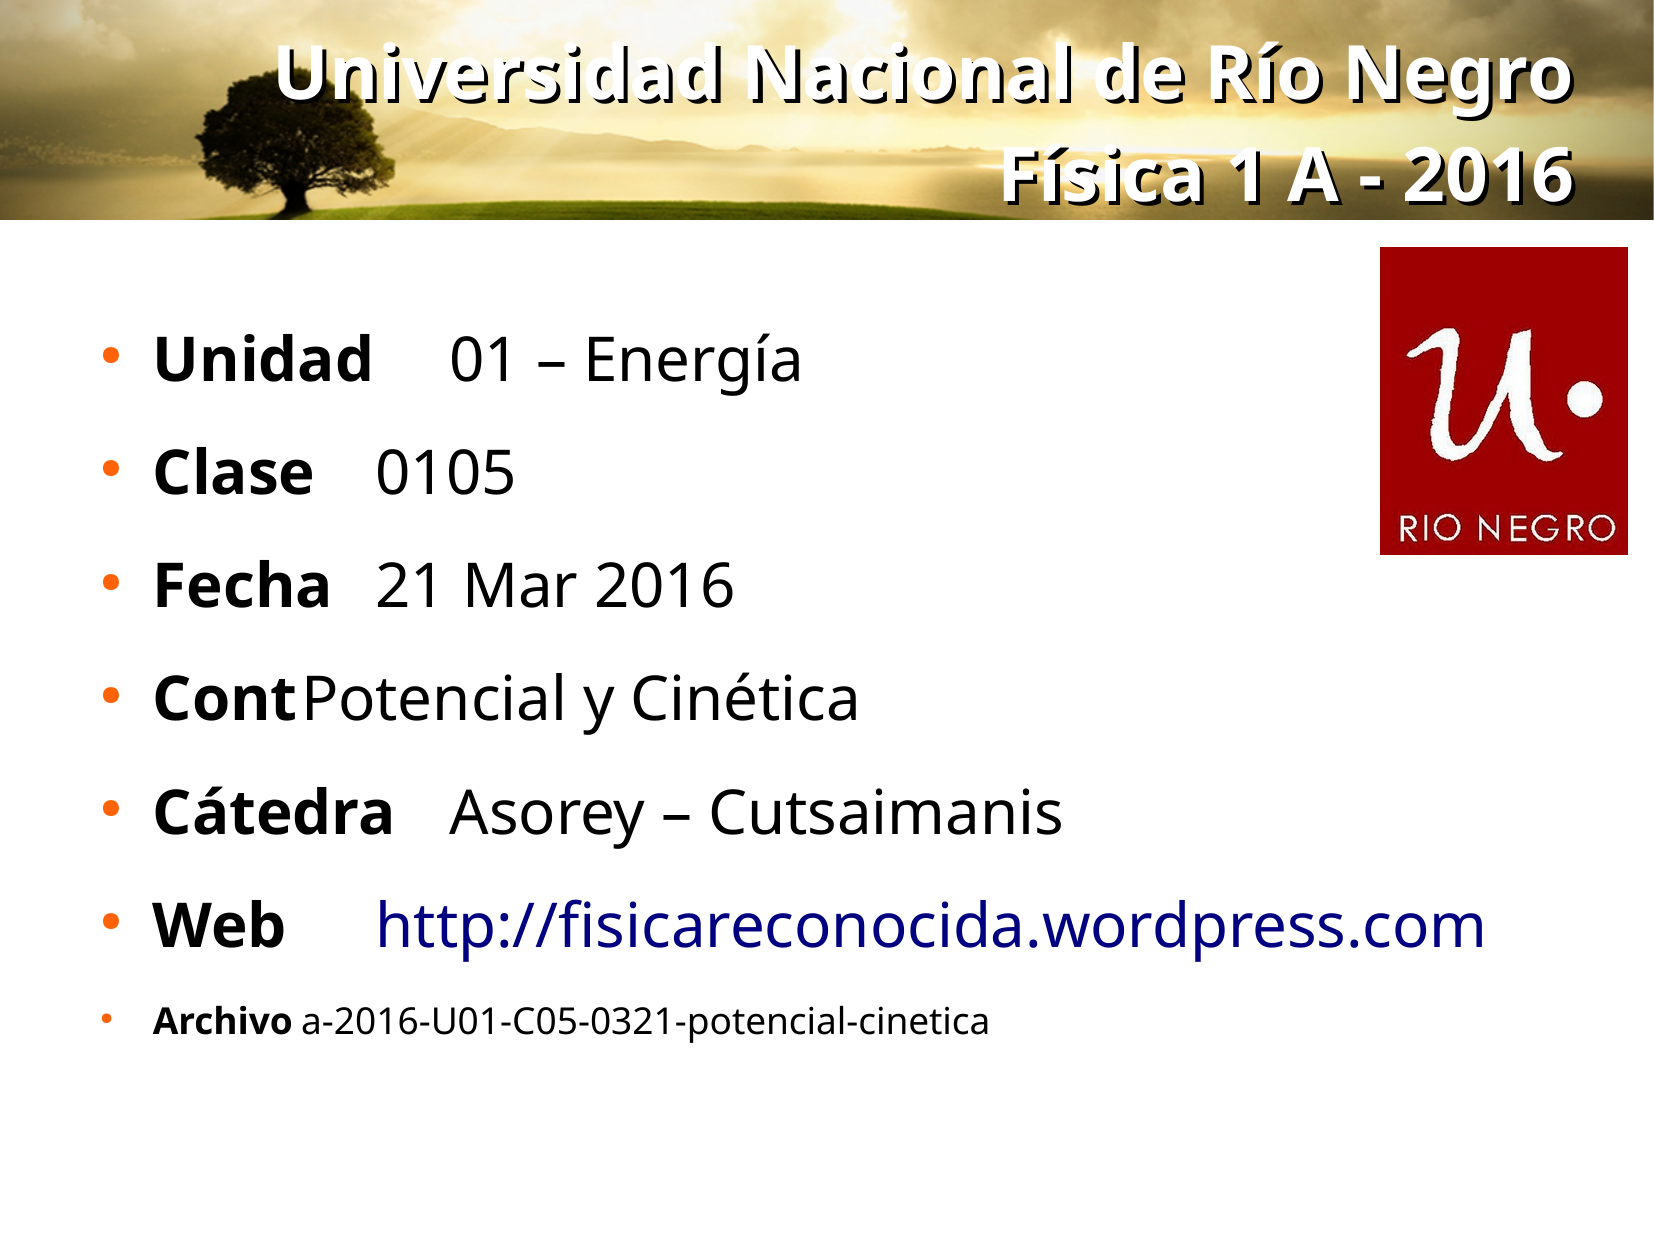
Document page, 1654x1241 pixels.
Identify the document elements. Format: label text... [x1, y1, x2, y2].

picture [1380, 247, 1628, 556]
title Universidad Nacional de Río Negro Física 1 A - 2016 [86, 2, 1576, 241]
list Unidad 01 – Energía Clase 0105 Fecha 21 Mar 2016 Cont Potencial y Cinética Cátedra Asorey – Cutsaimanis Web http://fisicareconocida.wordpress.com Archivo a-2016-U01-C05-0321-potencial-cinetica [82, 315, 1571, 1126]
picture [0, 0, 1654, 220]
